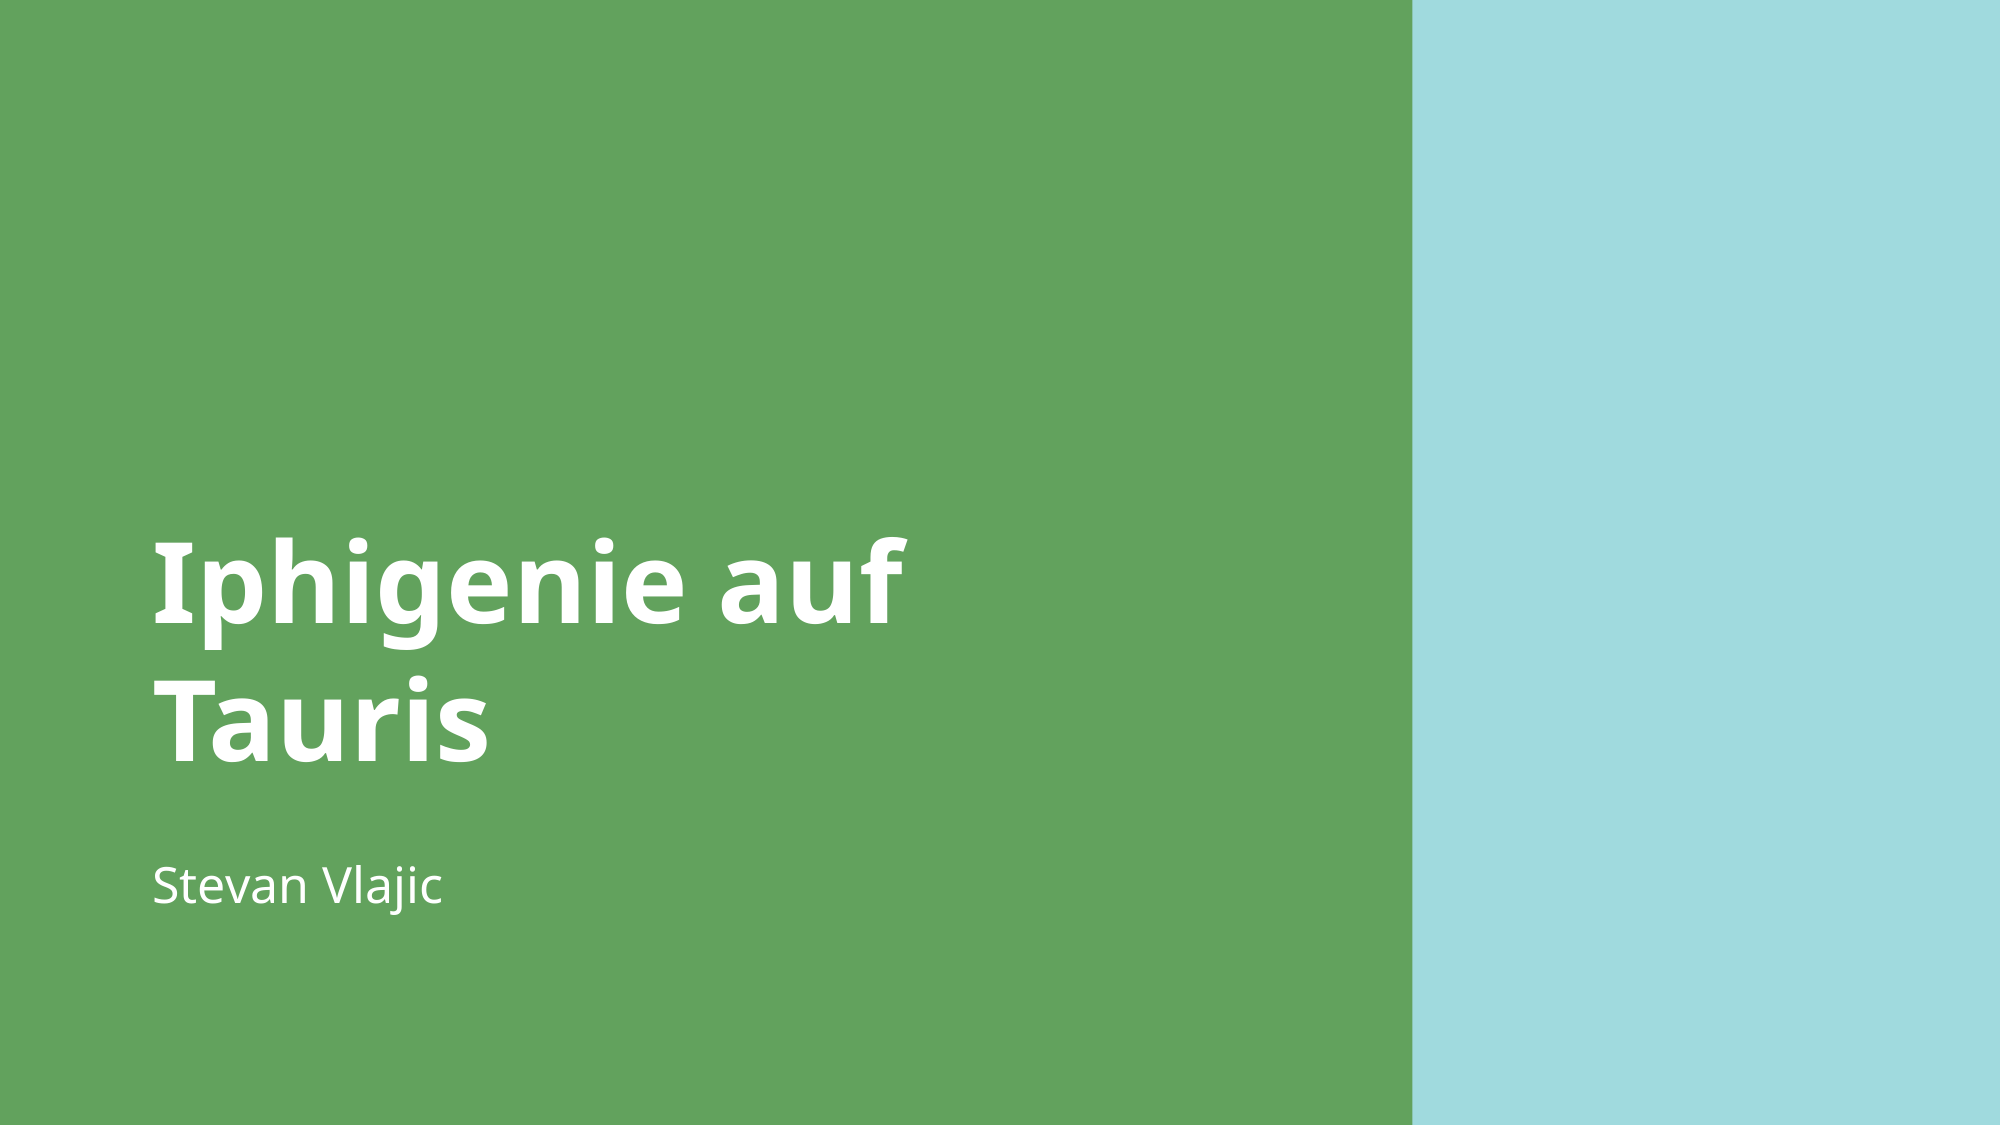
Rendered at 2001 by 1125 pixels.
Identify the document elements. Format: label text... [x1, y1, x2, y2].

title Iphigenie auf Tauris [137, 404, 1080, 797]
subtitle Stevan Vlajic [137, 846, 1080, 976]
